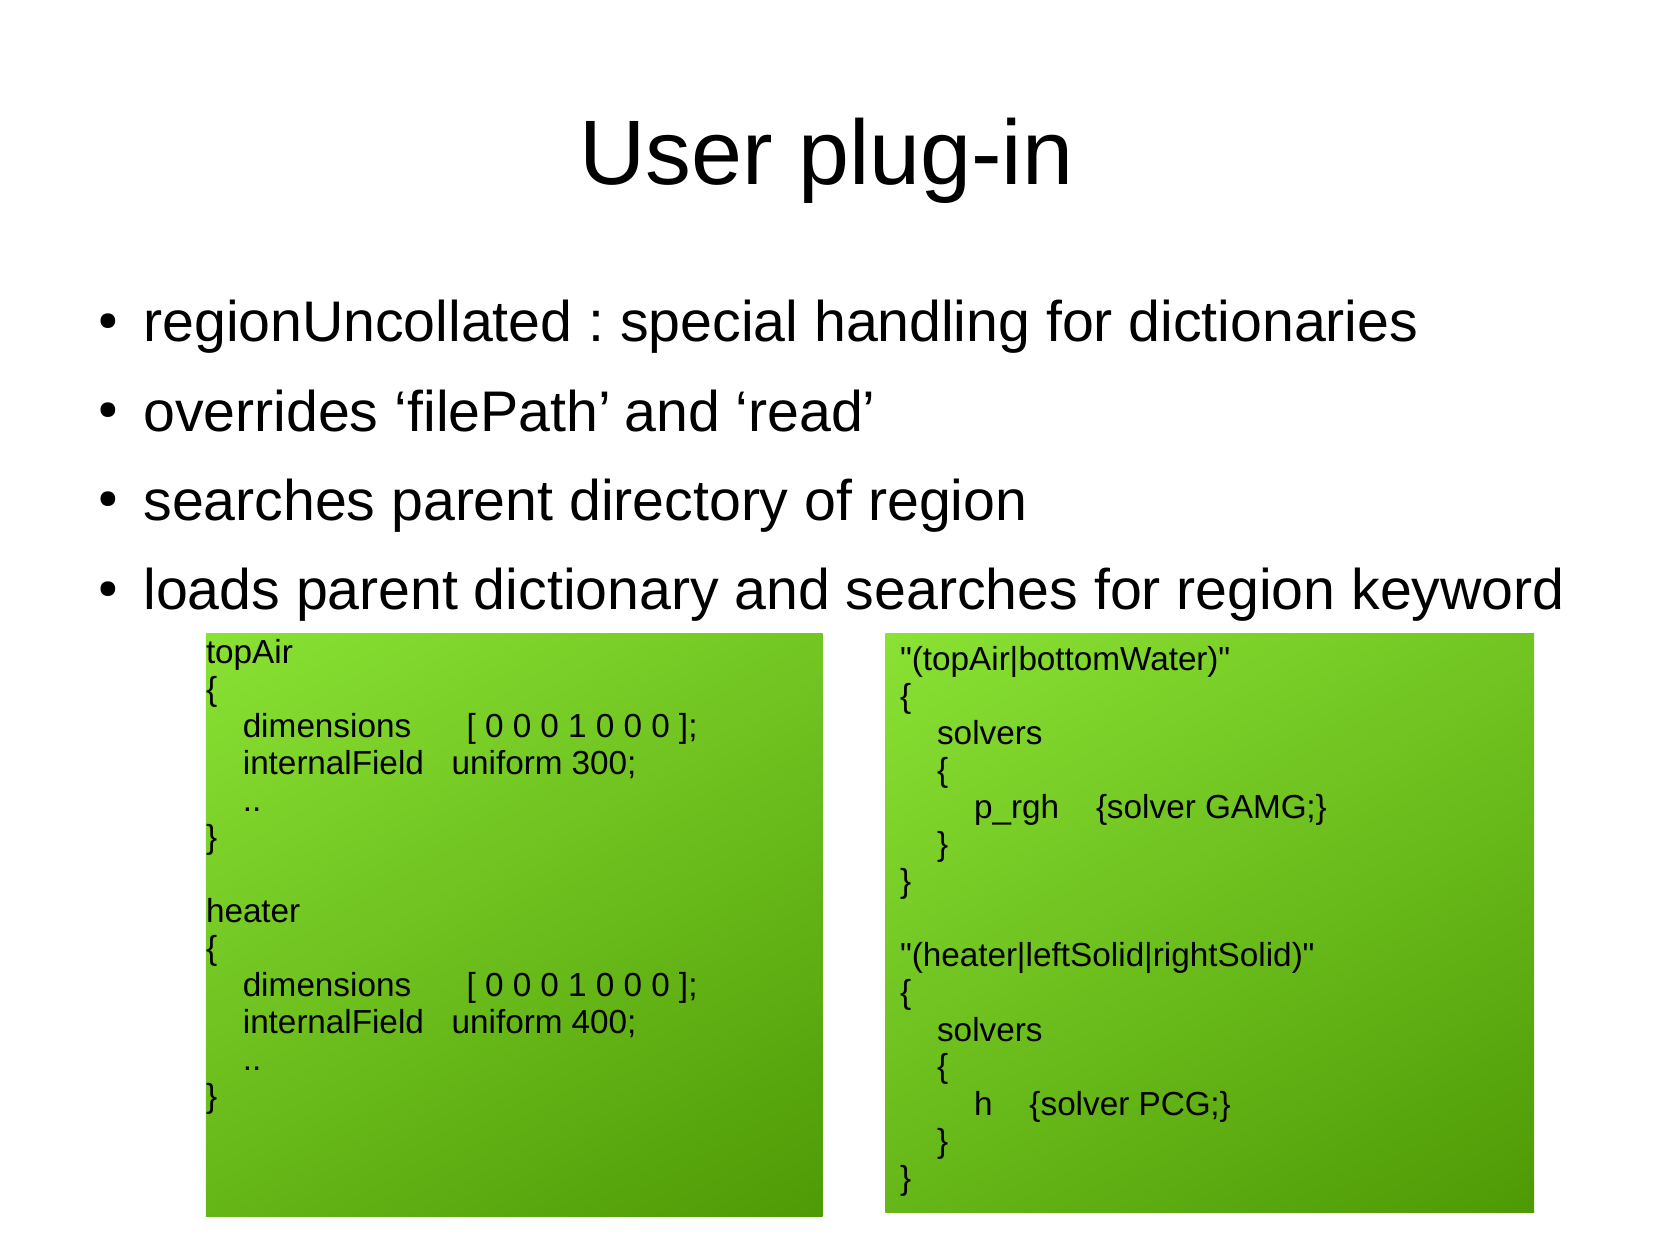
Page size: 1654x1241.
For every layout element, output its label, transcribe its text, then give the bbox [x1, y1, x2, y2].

title User plug-in [82, 49, 1571, 257]
text_box "(topAir|bottomWater)" { solvers { p_rgh {solver GAMG;} } } "(heater|leftSolid|rightSolid)" { solvers { h {solver PCG;} } } [885, 633, 1535, 1213]
list topAir { dimensions [ 0 0 0 1 0 0 0 ]; internalField uniform 300; .. } heater { dimensions [ 0 0 0 1 0 0 0 ]; internalField uniform 400; .. } [205, 633, 823, 1217]
list regionUncollated : special handling for dictionaries overrides ‘filePath’ and ‘read’ searches parent directory of region loads parent dictionary and searches for region keyword [82, 290, 1571, 634]
